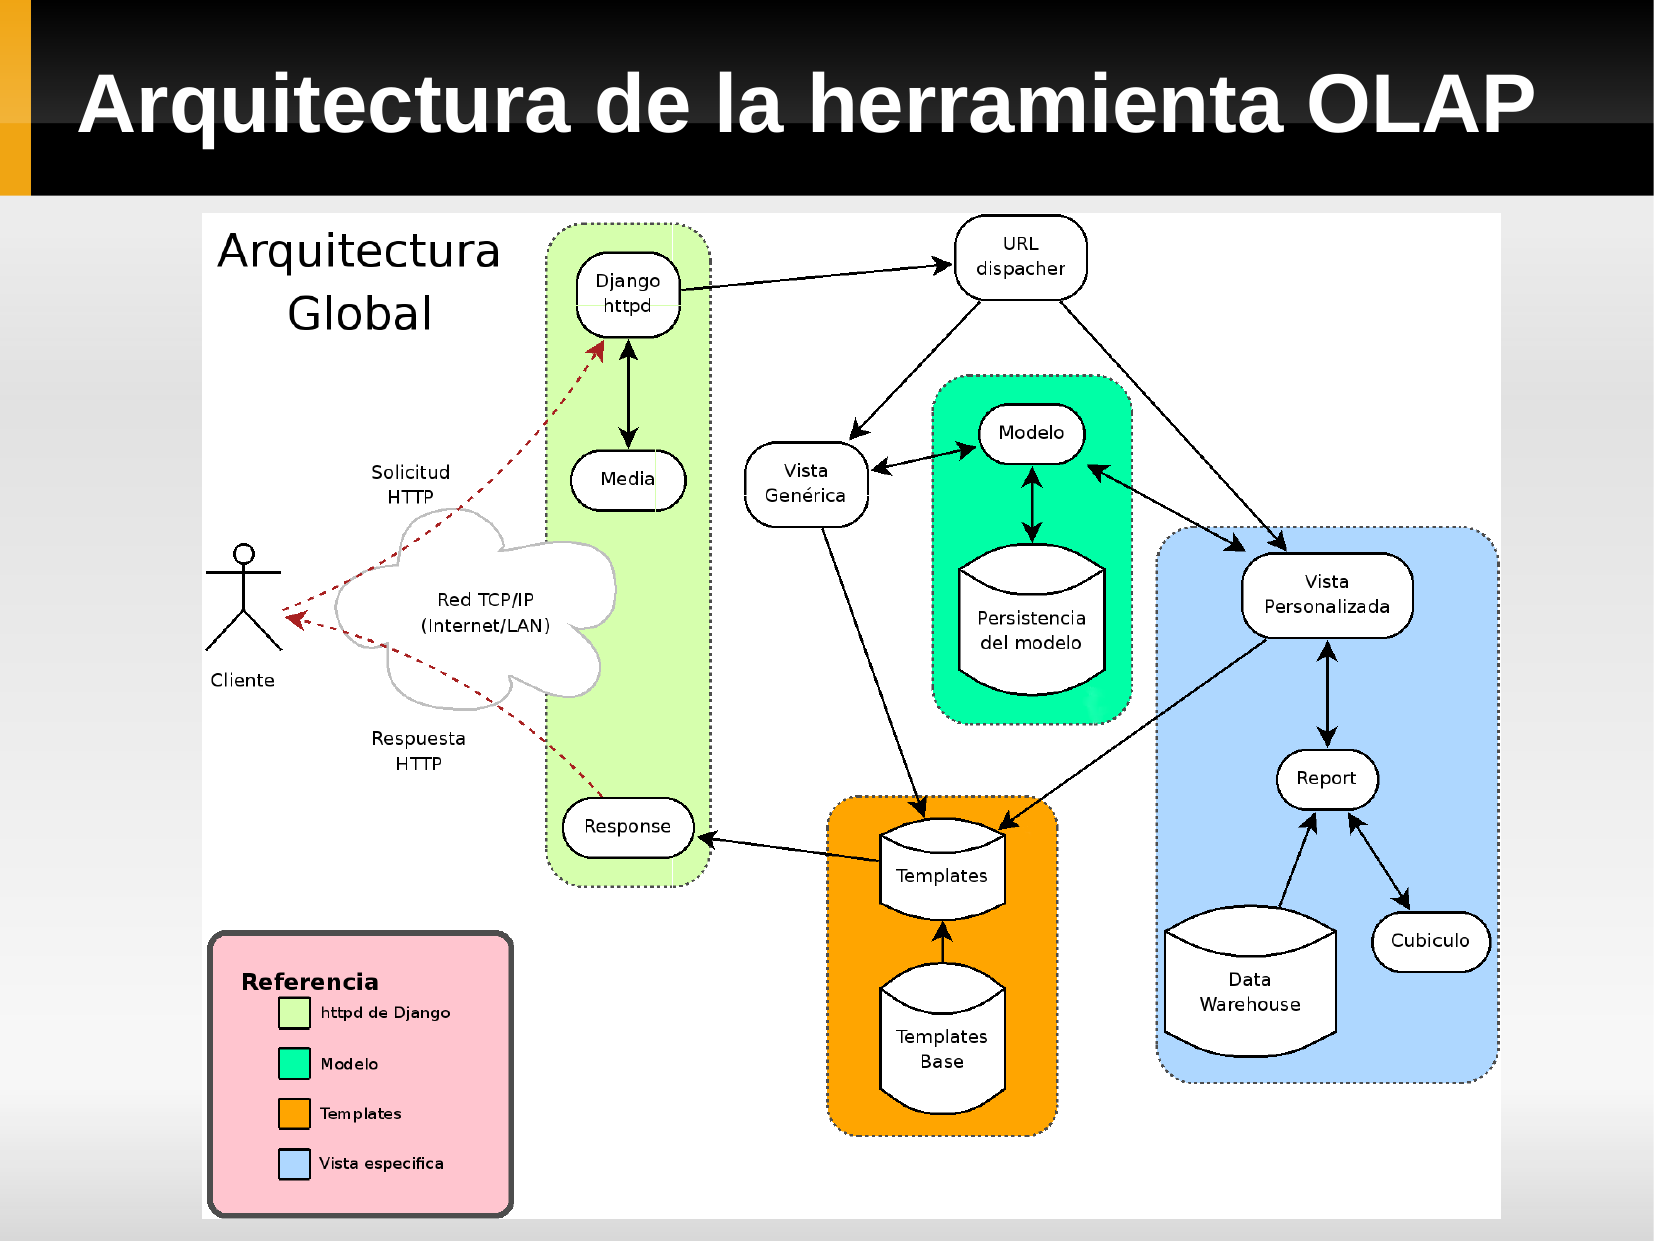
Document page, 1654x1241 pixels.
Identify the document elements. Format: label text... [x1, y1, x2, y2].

picture [0, 0, 1654, 1241]
title Arquitectura de la herramienta OLAP [76, 7, 1565, 200]
